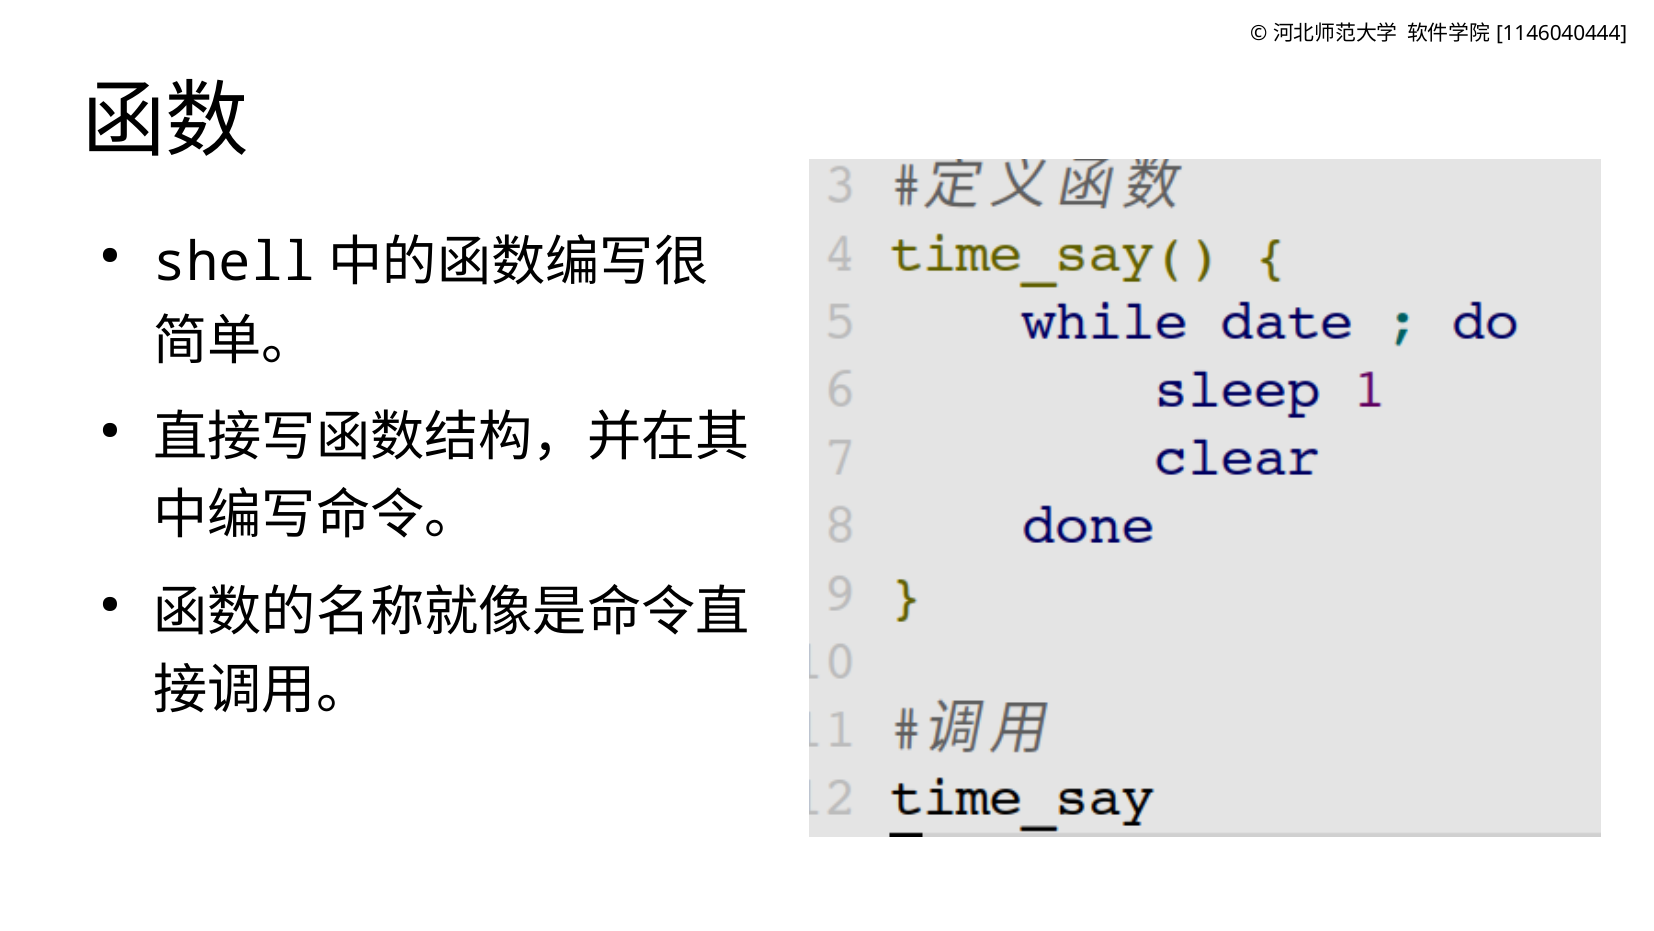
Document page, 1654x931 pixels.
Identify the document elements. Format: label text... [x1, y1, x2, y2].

list shell中的函数编写很简单。 直接写函数结构，并在其中编写命令。 函数的名称就像是命令直接调用。 [82, 217, 756, 758]
picture [809, 159, 1601, 837]
title 函数 [82, 37, 1571, 189]
